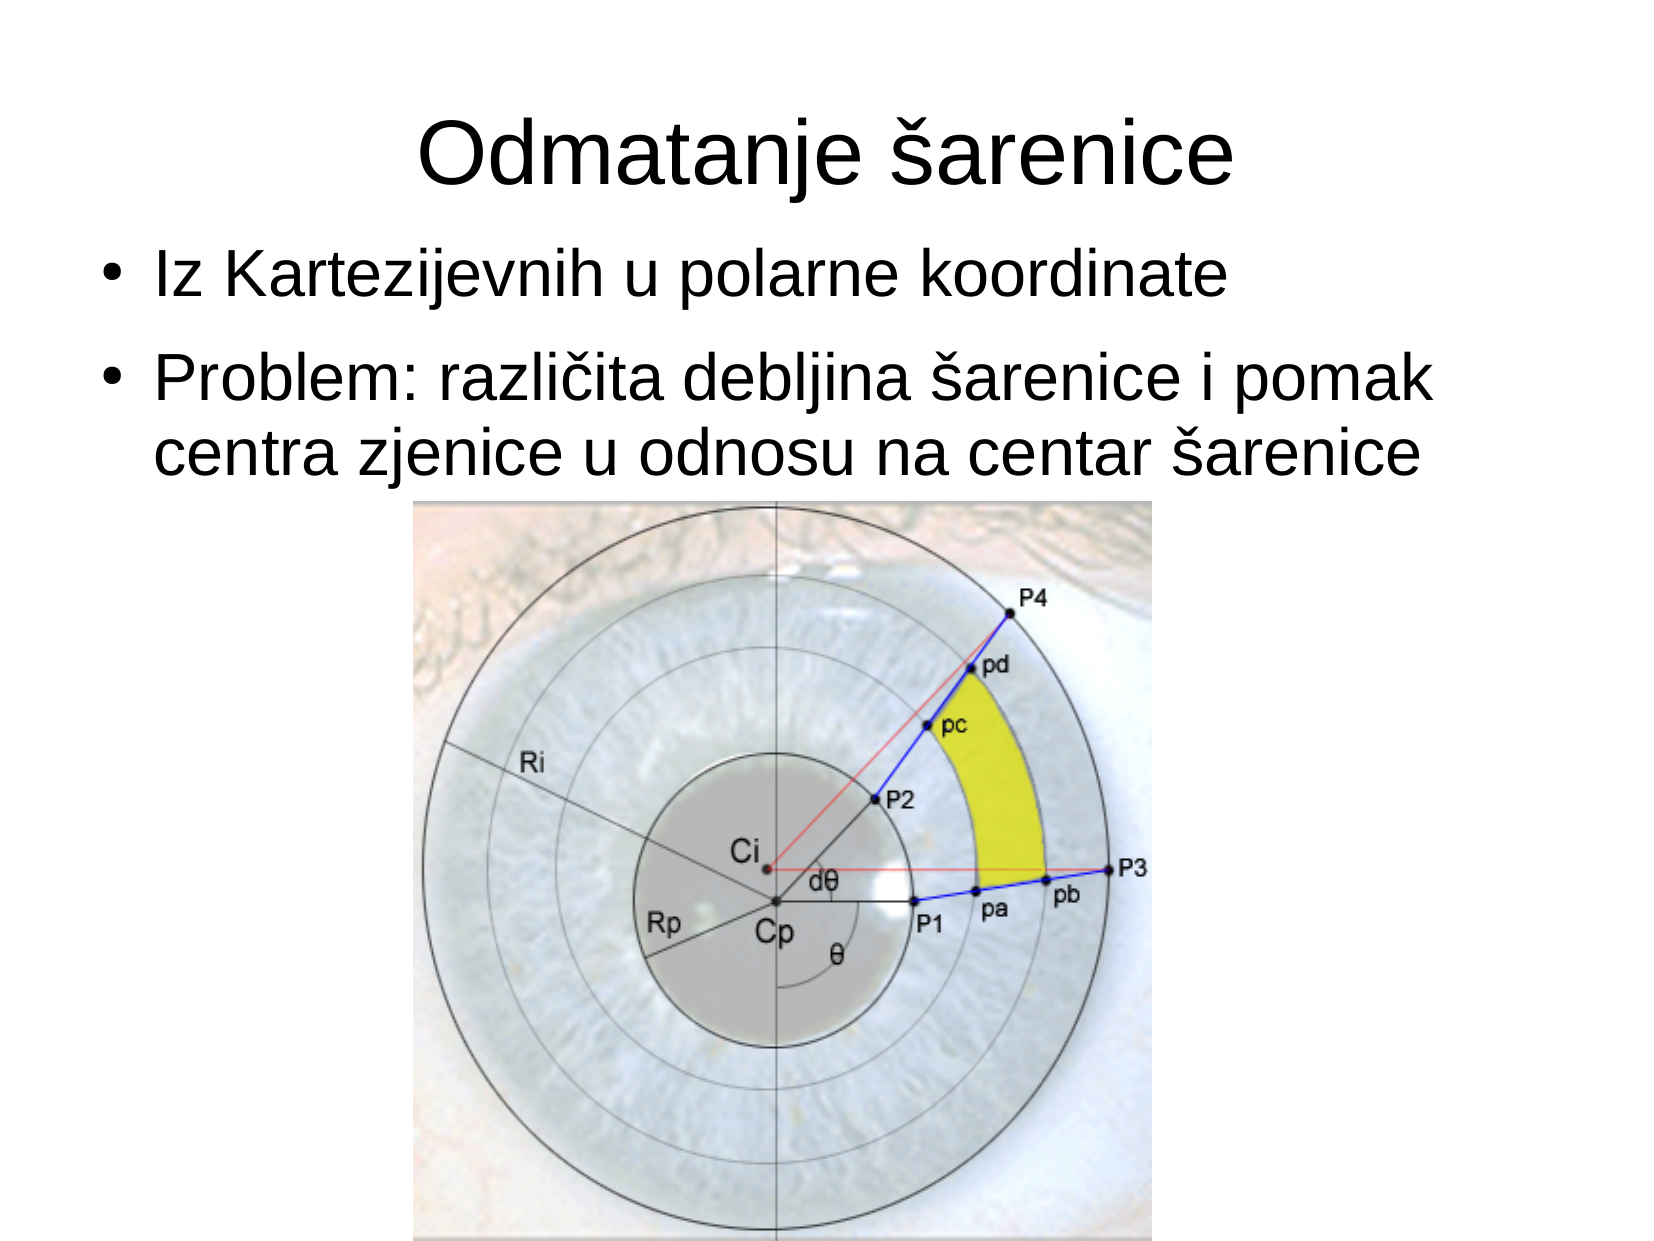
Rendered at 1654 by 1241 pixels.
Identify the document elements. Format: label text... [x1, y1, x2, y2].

picture [413, 501, 1152, 1241]
list Iz Kartezijevnih u polarne koordinate Problem: različita debljina šarenice i pomak centra zjenice u odnosu na centar šarenice [82, 236, 1571, 1109]
title Odmatanje šarenice [82, 49, 1571, 236]
